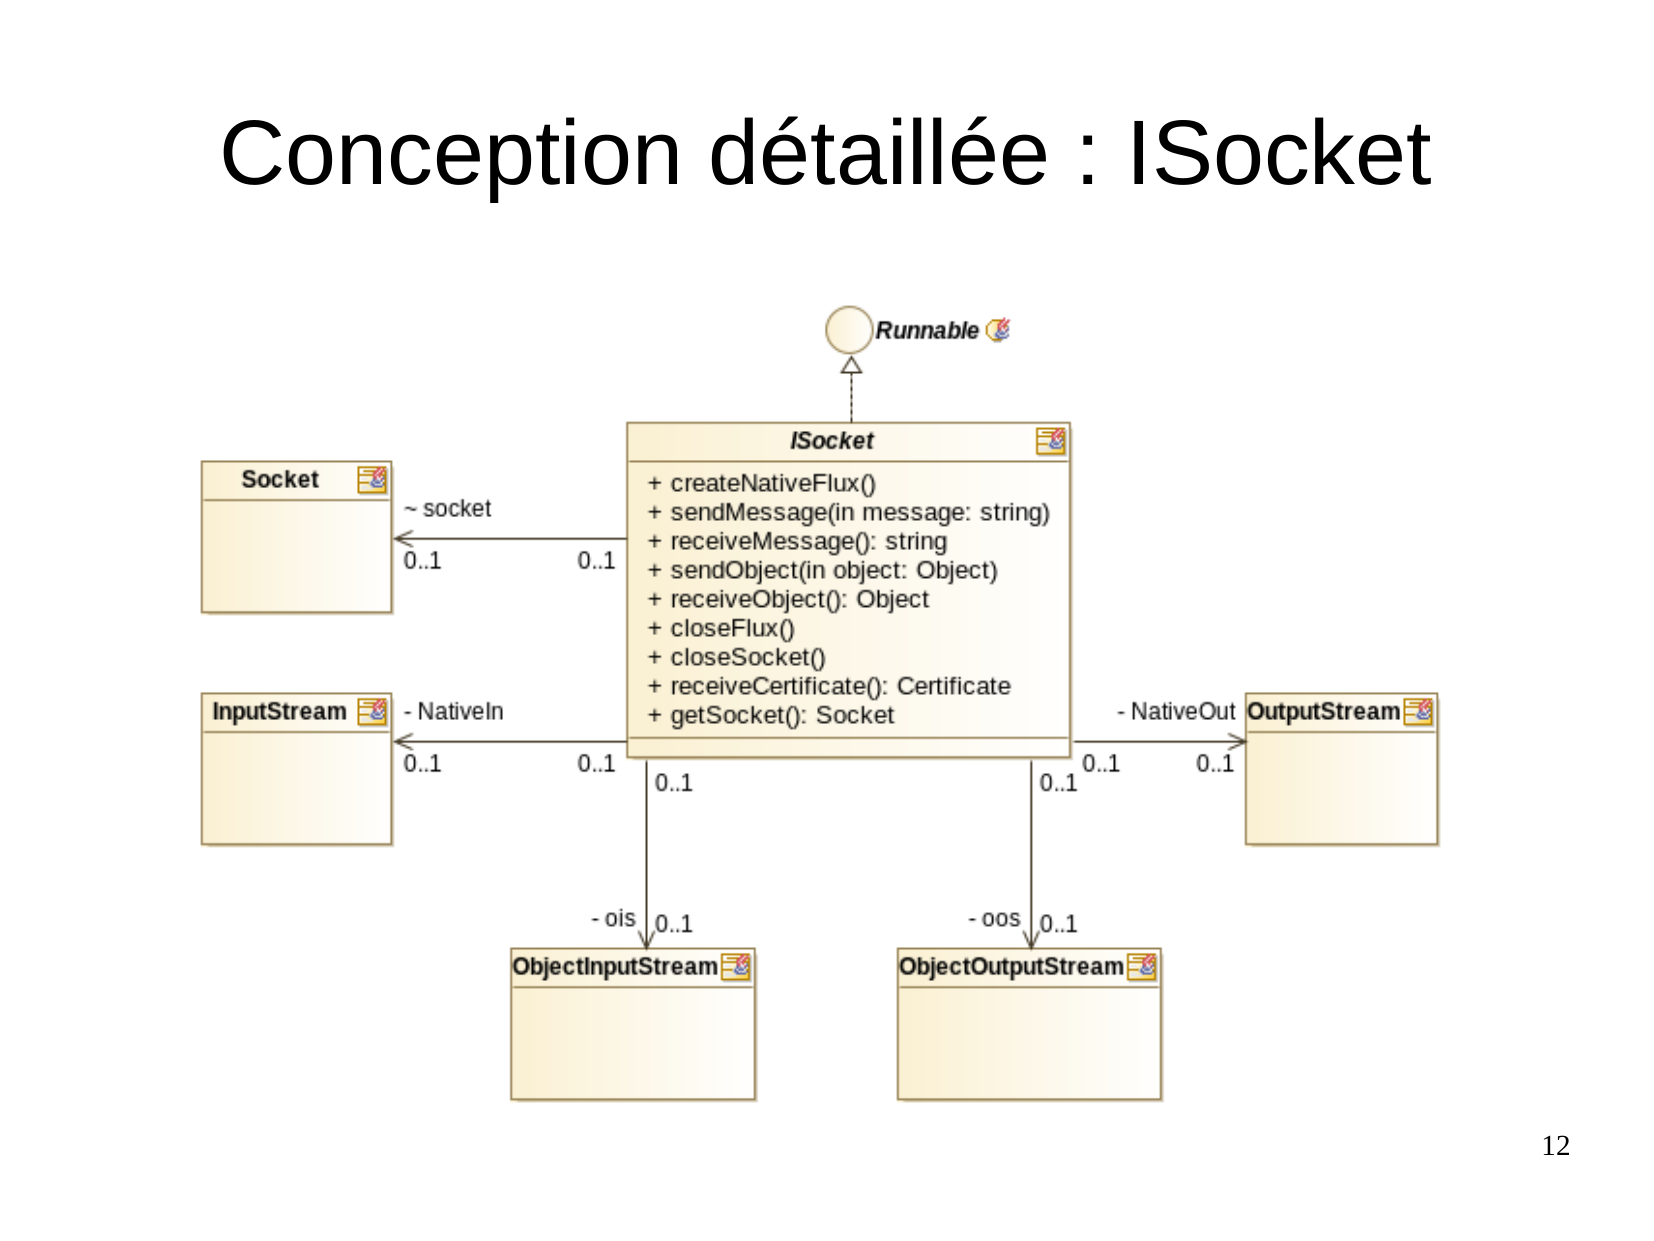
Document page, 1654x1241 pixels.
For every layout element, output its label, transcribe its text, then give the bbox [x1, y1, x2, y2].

picture [182, 287, 1460, 1123]
title Conception détaillée : ISocket [82, 49, 1571, 257]
